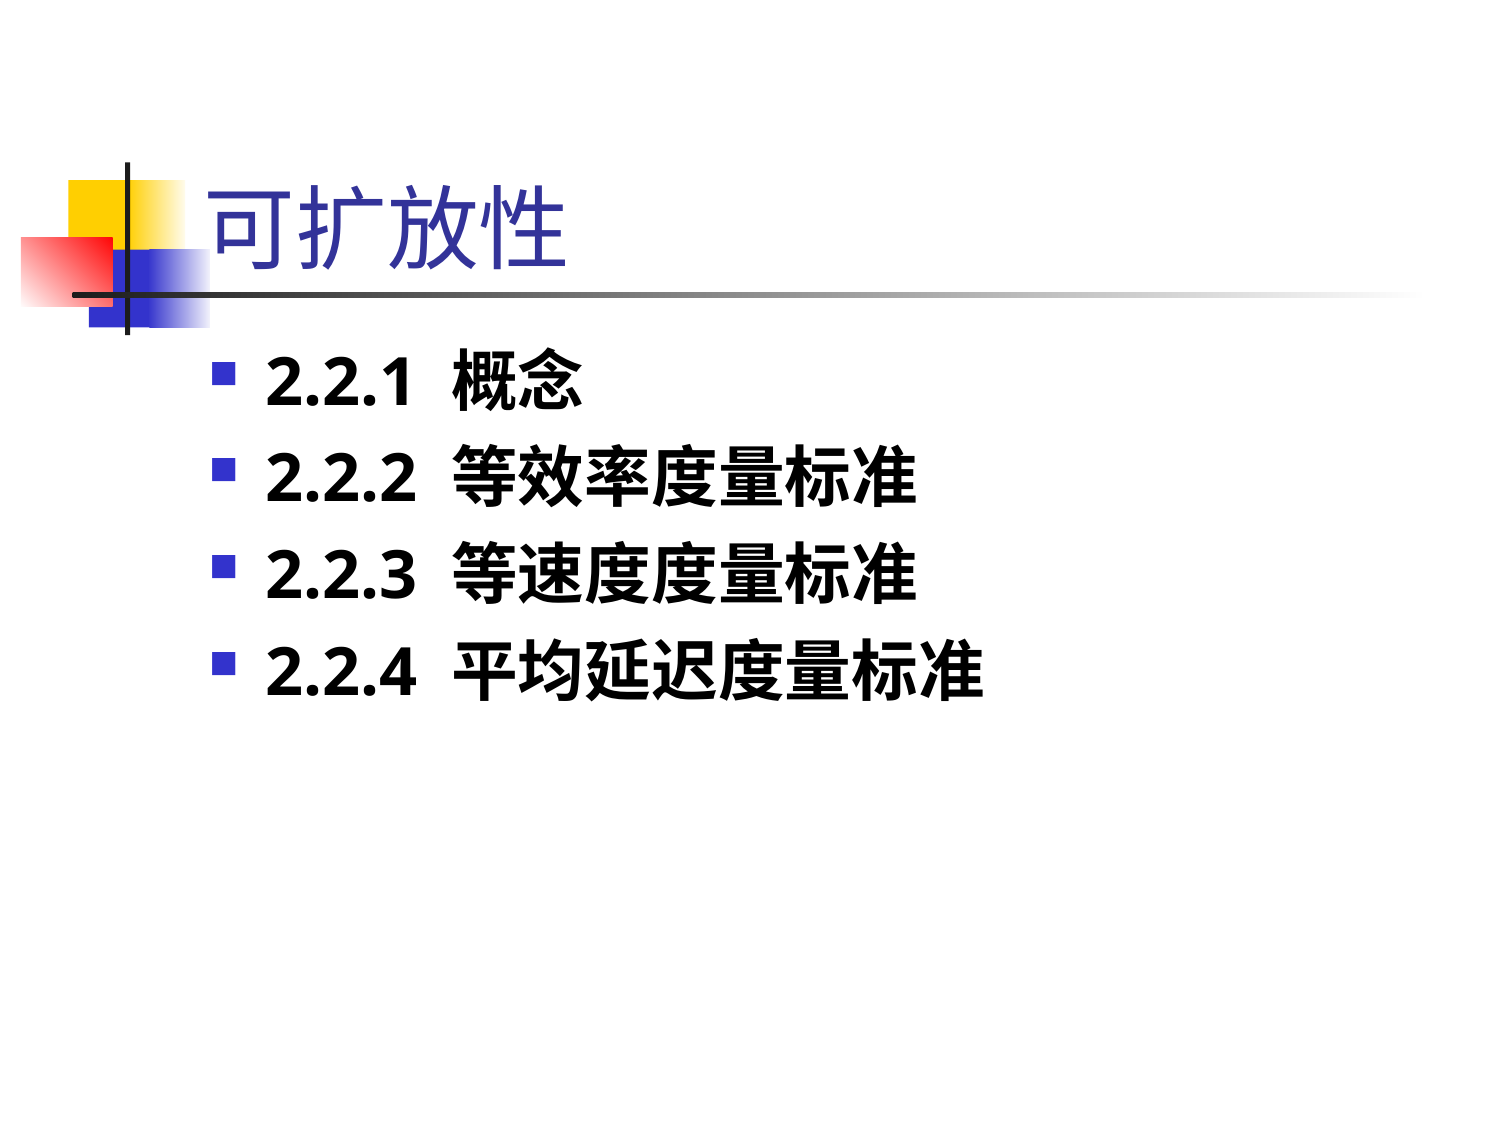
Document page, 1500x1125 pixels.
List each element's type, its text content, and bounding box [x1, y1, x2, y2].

list 2.2.1 概念 2.2.2 等效率度量标准 2.2.3 等速度度量标准 2.2.4 平均延迟度量标准 [193, 331, 1469, 1007]
title 可扩放性 [188, 101, 1468, 289]
